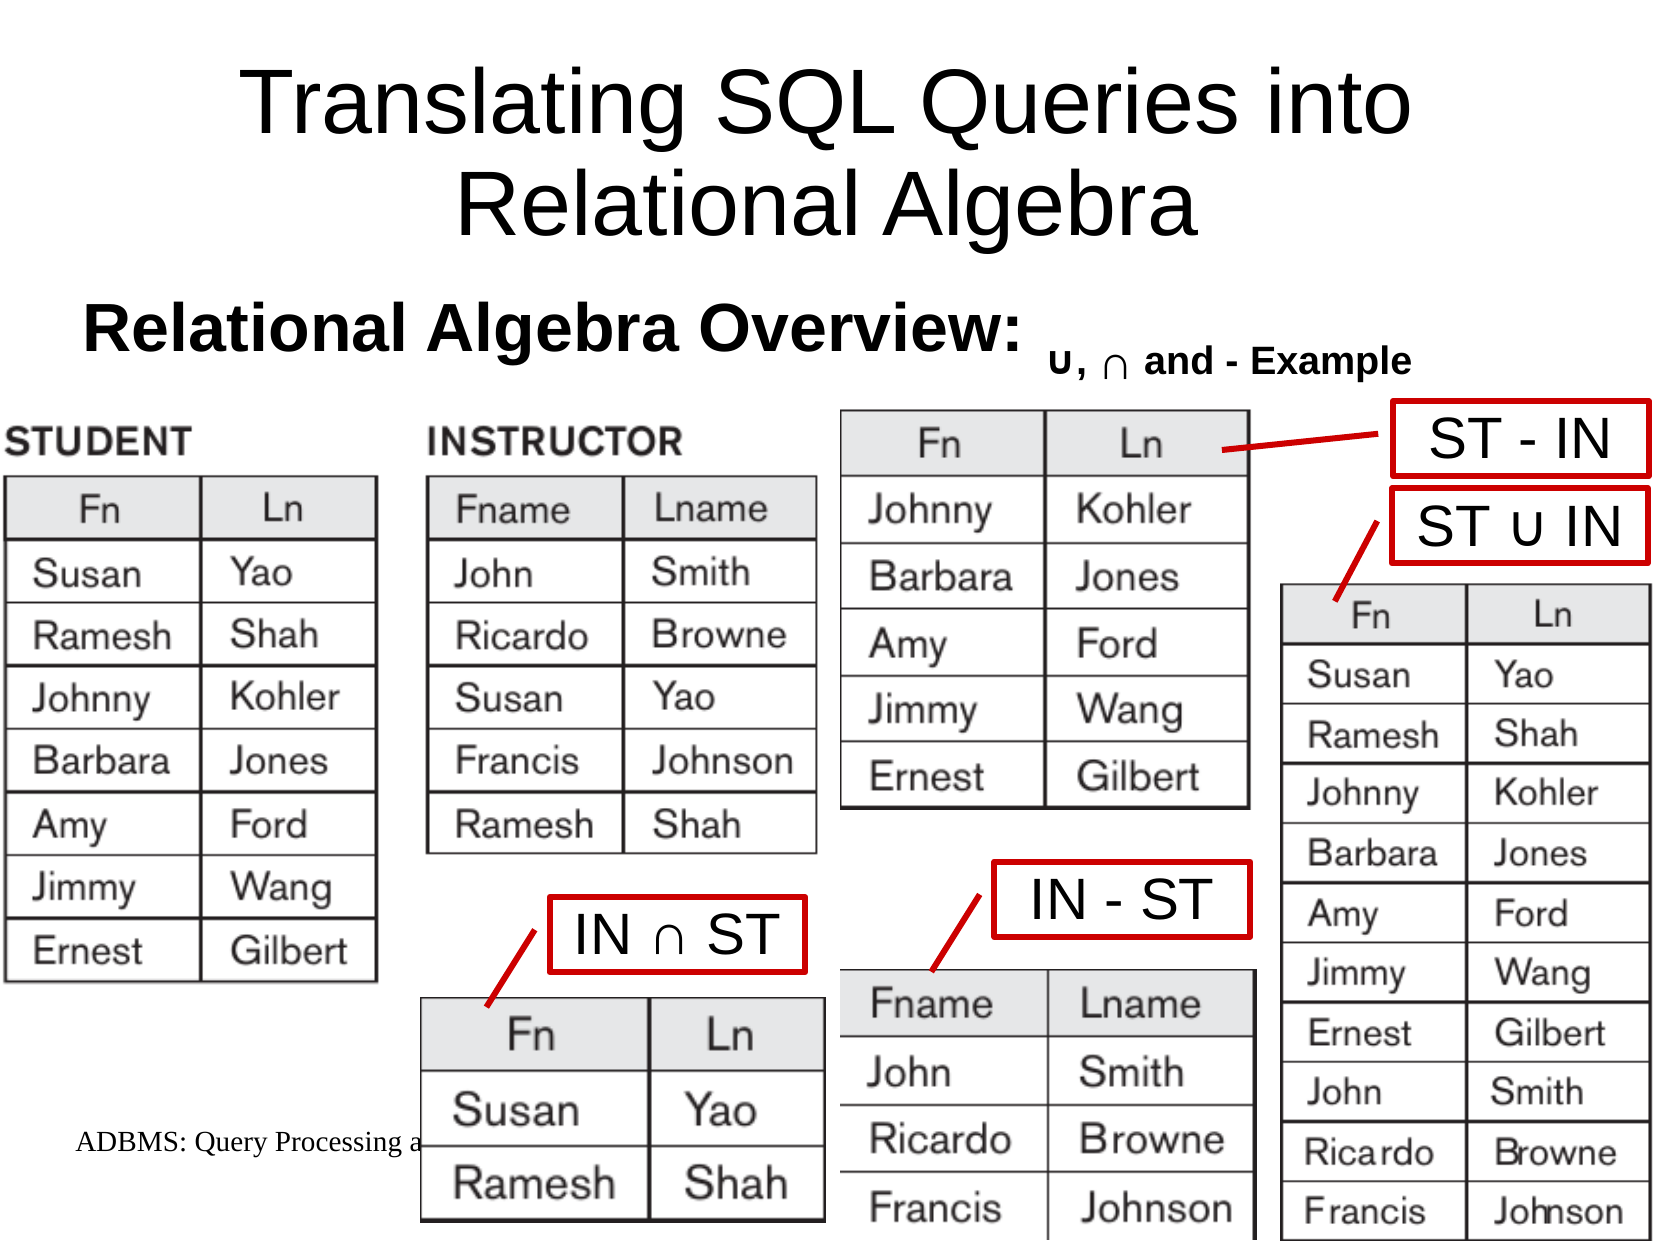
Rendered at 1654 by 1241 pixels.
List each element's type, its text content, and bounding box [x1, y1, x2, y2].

text_box IN ∩ ST [550, 897, 805, 972]
picture [0, 419, 825, 991]
text_box ST - IN [1393, 401, 1649, 476]
picture [840, 408, 1253, 811]
list Relational Algebra Overview: ∪, ∩ and - Example [82, 290, 1591, 391]
picture [420, 997, 826, 1223]
picture [840, 969, 1257, 1240]
picture [1280, 582, 1654, 1241]
text_box ST ∪ IN [1392, 488, 1648, 563]
text_box IN - ST [994, 862, 1250, 937]
title Translating SQL Queries into Relational Algebra [82, 49, 1571, 257]
